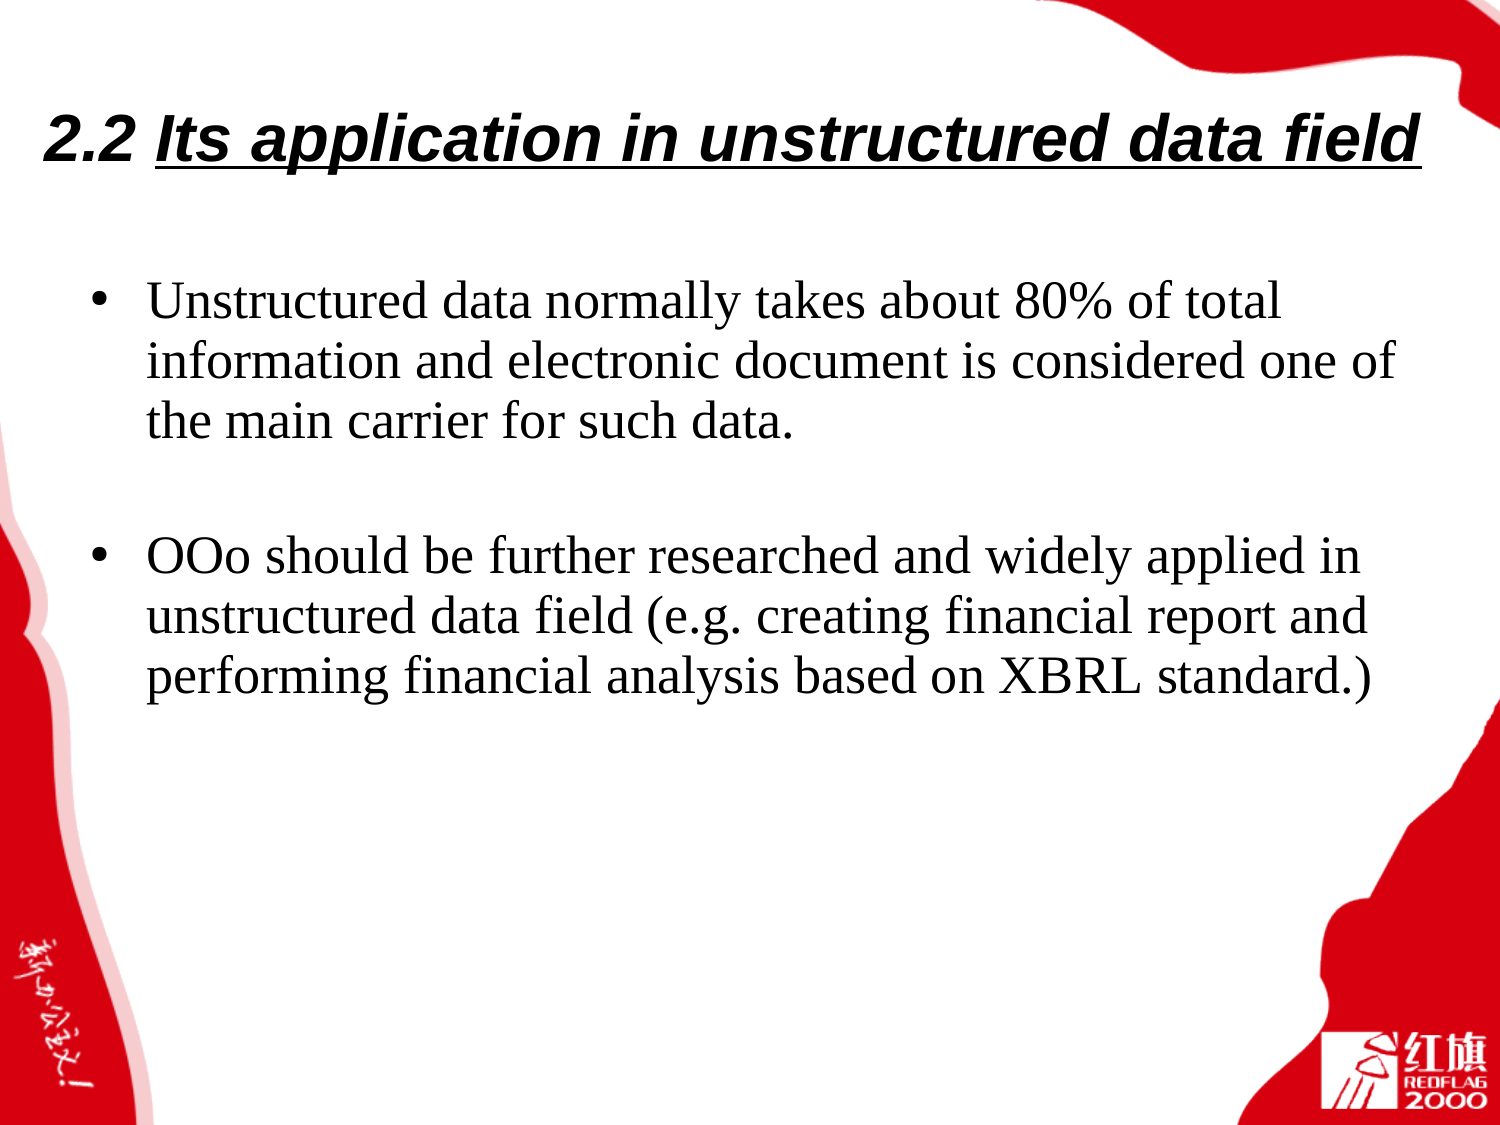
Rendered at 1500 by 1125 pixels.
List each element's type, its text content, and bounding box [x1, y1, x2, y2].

title 2.2 Its application in unstructured data field [29, 45, 1477, 233]
list Unstructured data normally takes about 80% of total information and electronic document is considered one of the main carrier for such data. OOo should be further researched and widely applied in unstructured data field (e.g. creating financial report and performing financial analysis based on XBRL standard.) [75, 262, 1426, 1006]
picture [0, 0, 1500, 1125]
